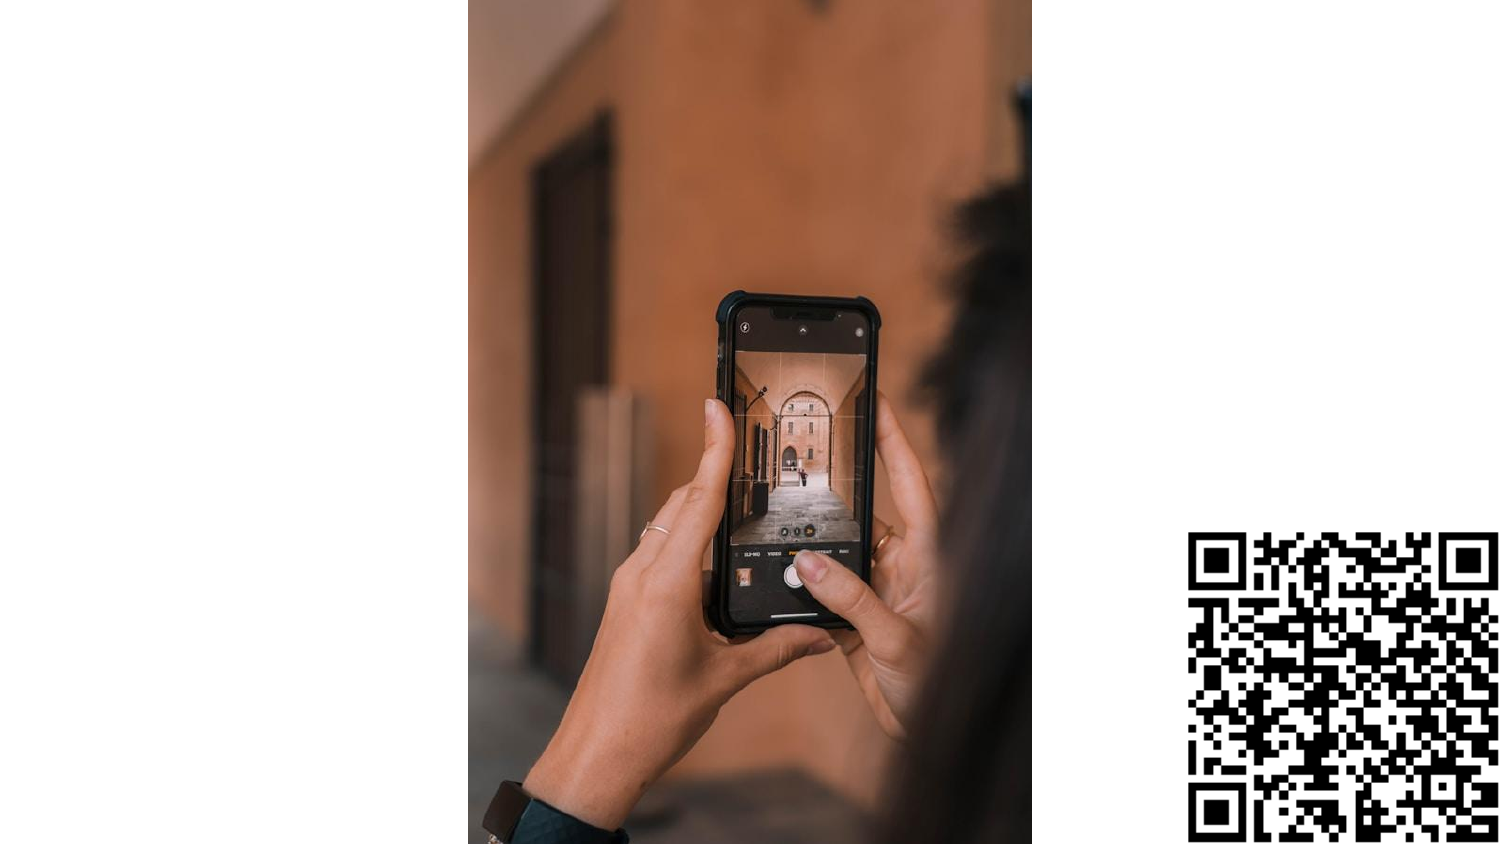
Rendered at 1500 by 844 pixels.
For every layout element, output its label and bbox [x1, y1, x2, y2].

picture [468, 0, 1032, 844]
picture [1187, 531, 1500, 844]
